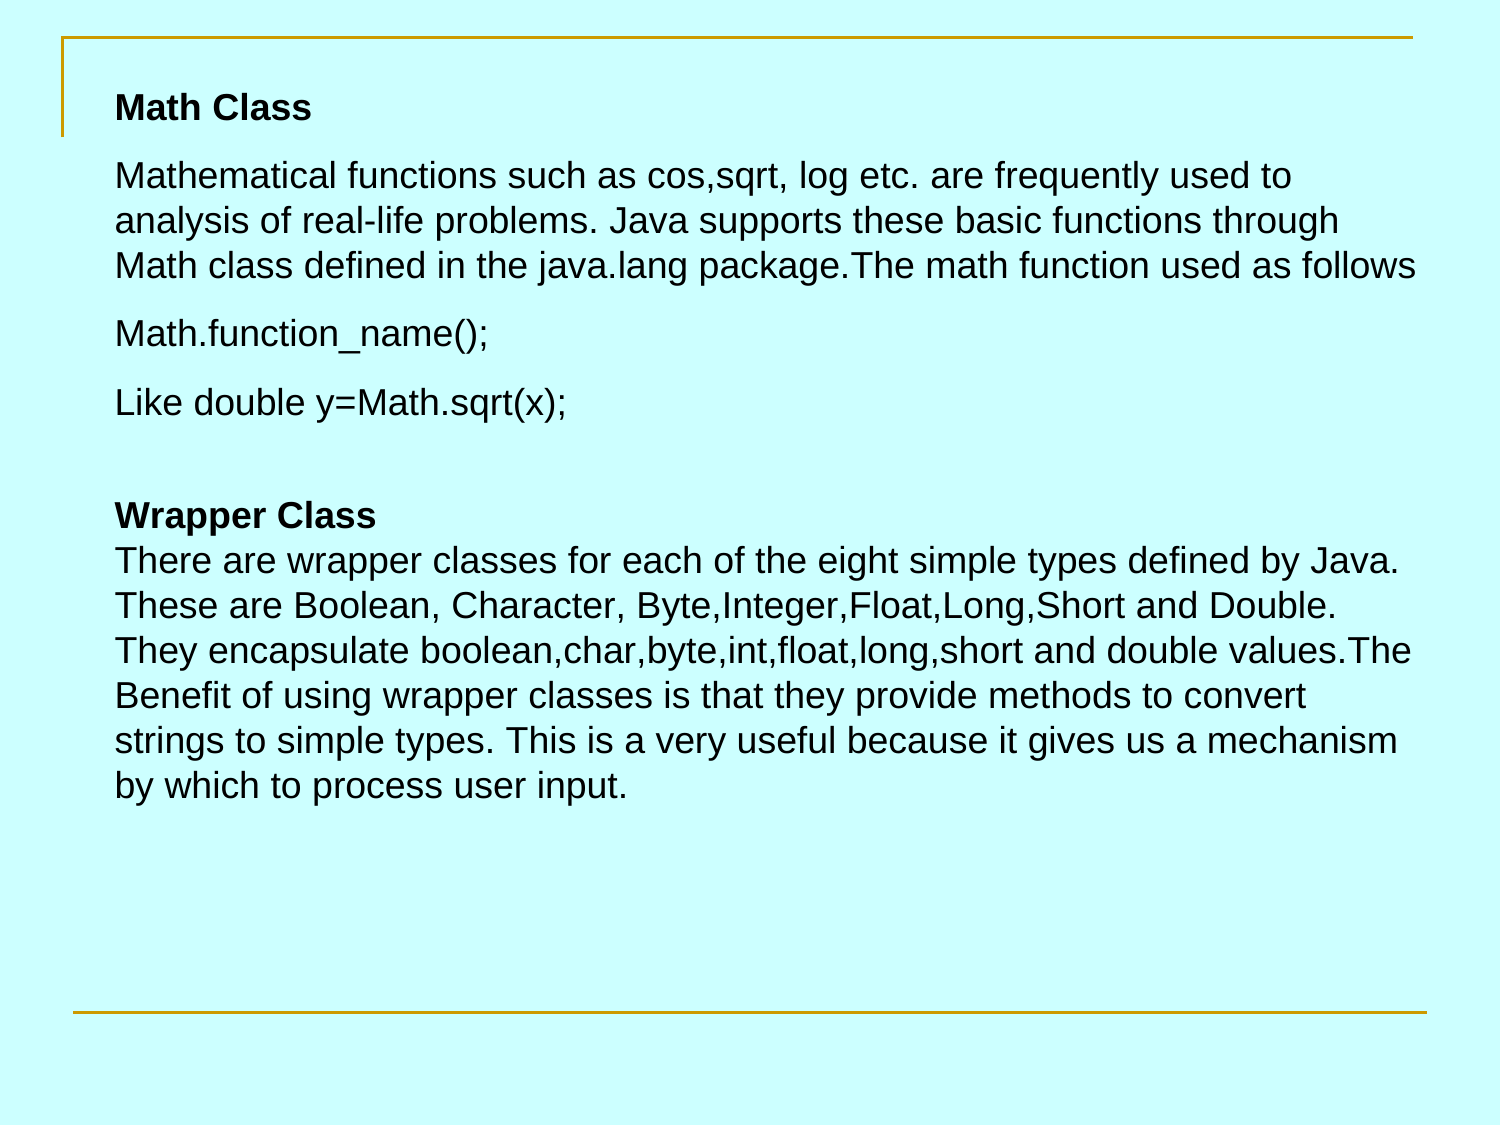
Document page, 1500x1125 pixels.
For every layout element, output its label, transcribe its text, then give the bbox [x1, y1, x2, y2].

text_box Math Class Mathematical functions such as cos,sqrt, log etc. are frequently used to analysis of real-life problems. Java supports these basic functions through Math class defined in the java.lang package.The math function used as follows Math.function_name(); Like double y=Math.sqrt(x); Wrapper Class There are wrapper classes for each of the eight simple types defined by Java. These are Boolean, Character, Byte,Integer,Float,Long,Short and Double. They encapsulate boolean,char,byte,int,float,long,short and double values.The Benefit of using wrapper classes is that they provide methods to convert strings to simple types. This is a very useful because it gives us a mechanism by which to process user input. [99, 74, 1438, 951]
